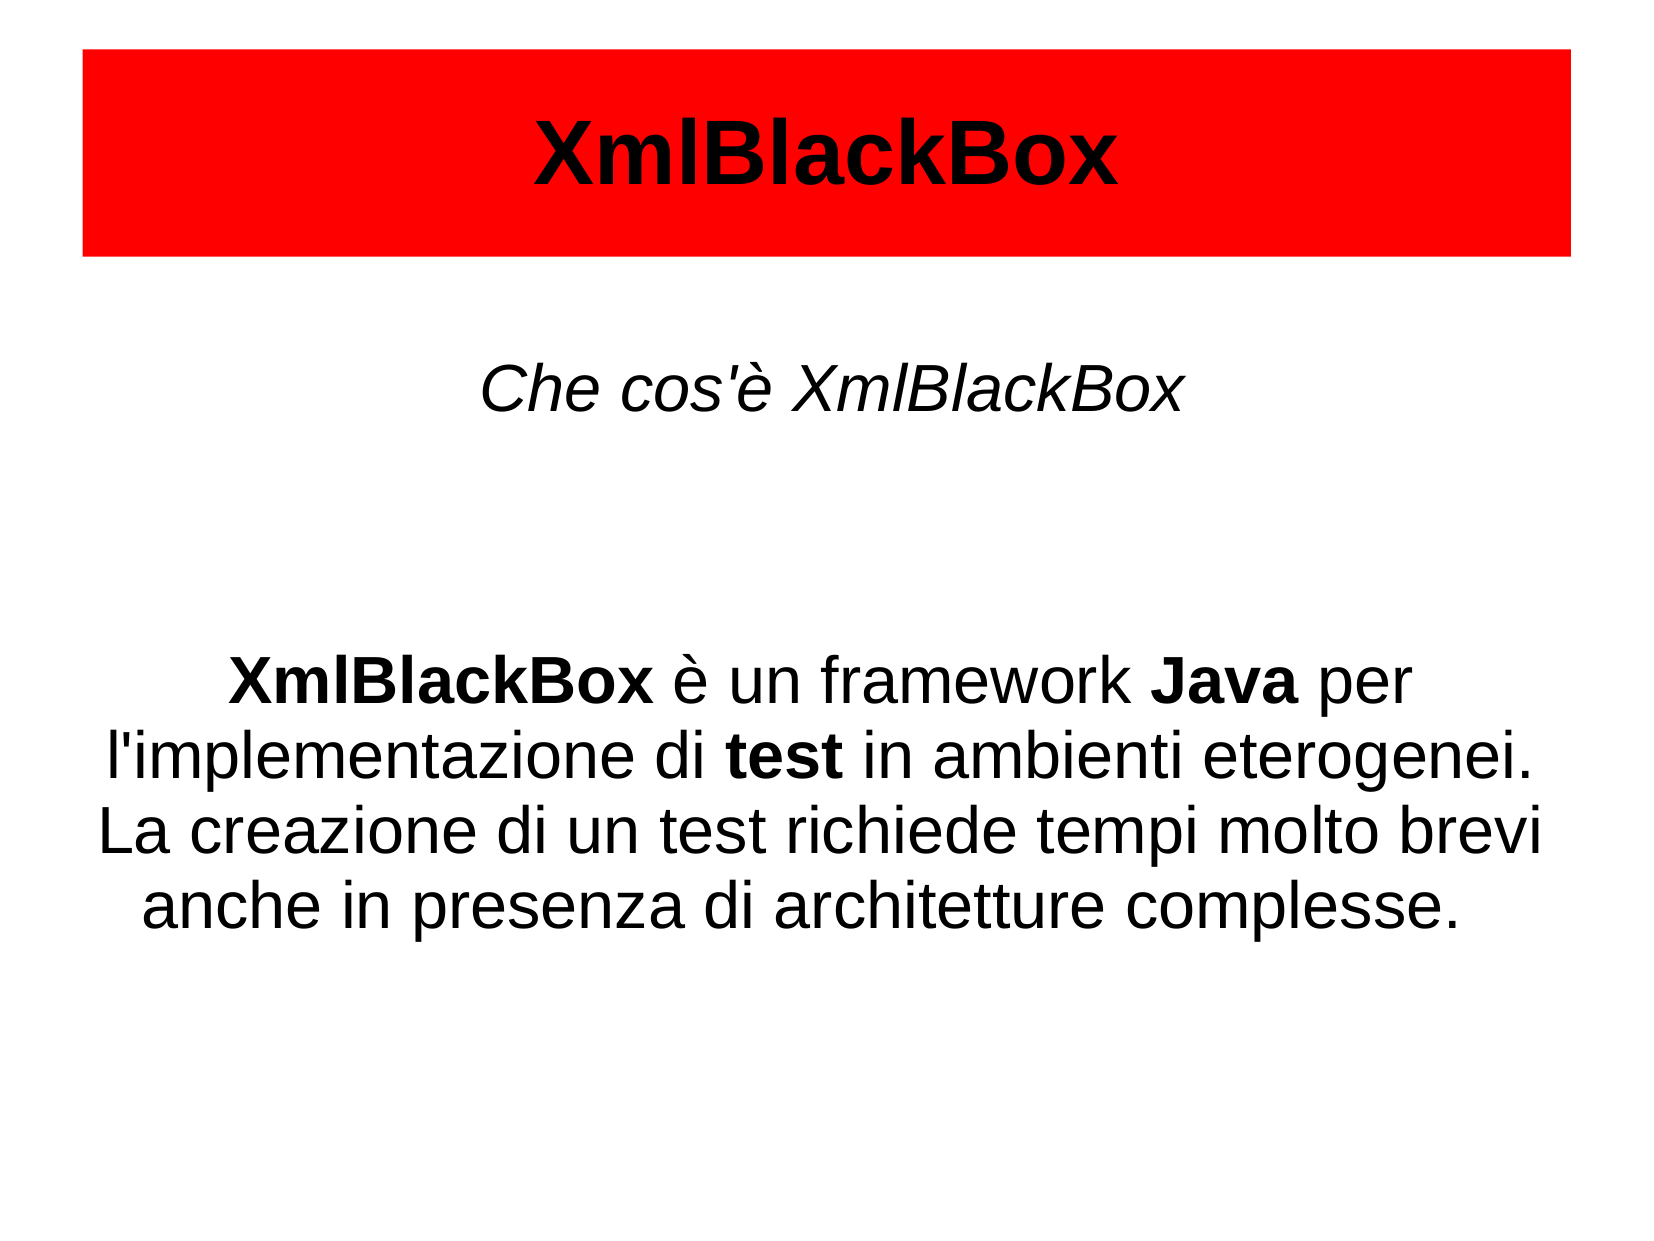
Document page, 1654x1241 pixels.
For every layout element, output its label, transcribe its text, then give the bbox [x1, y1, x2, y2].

text_box Che cos'è XmlBlackBox [88, 295, 1577, 482]
title XmlBlackBox [82, 49, 1571, 257]
subtitle XmlBlackBox è un framework Java per l'implementazione di test in ambienti eterogenei. La creazione di un test richiede tempi molto brevi anche in presenza di architetture complesse. [76, 581, 1565, 1004]
